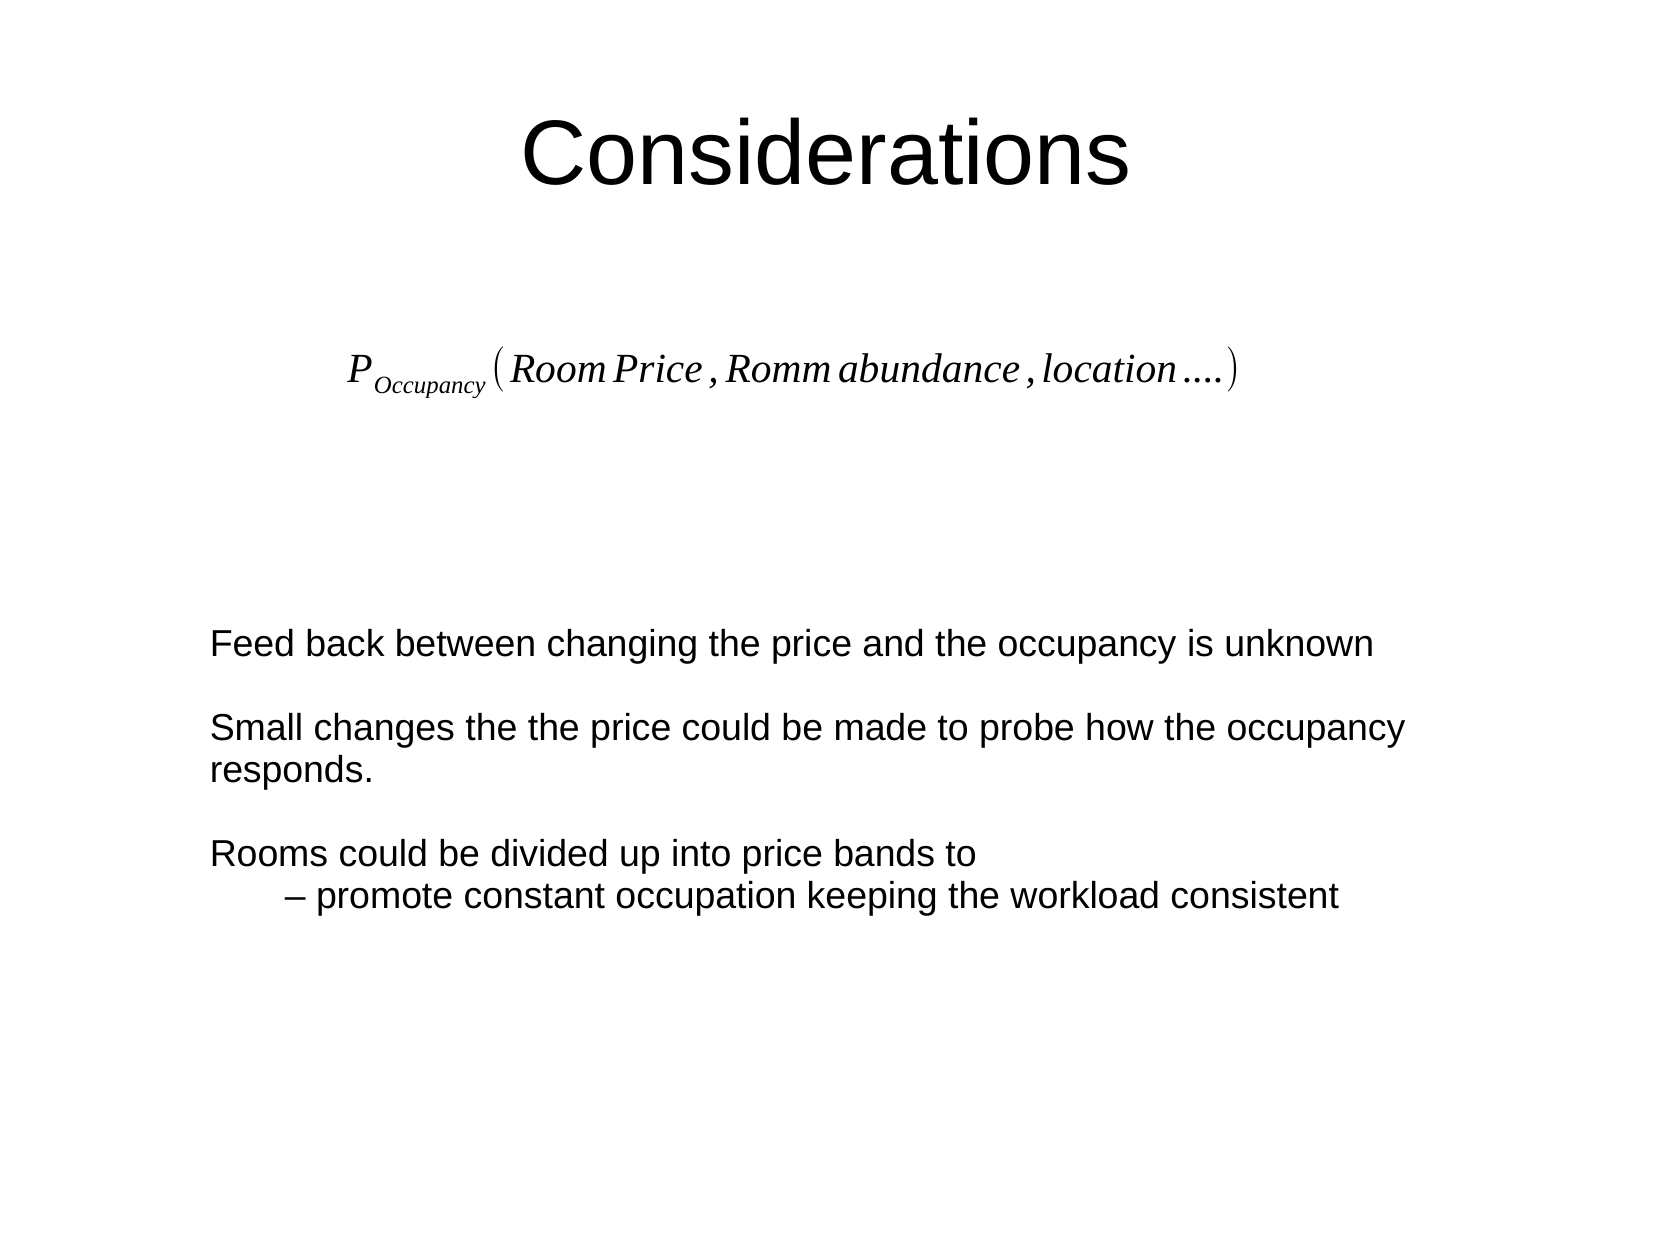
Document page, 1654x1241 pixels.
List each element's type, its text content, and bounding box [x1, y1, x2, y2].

chart [339, 345, 1246, 398]
title Considerations [82, 49, 1571, 257]
text_box Feed back between changing the price and the occupancy is unknown Small changes the the price could be made to probe how the occupancy responds. Rooms could be divided up into price bands to – promote constant occupation keeping the workload consistent [195, 615, 1501, 991]
